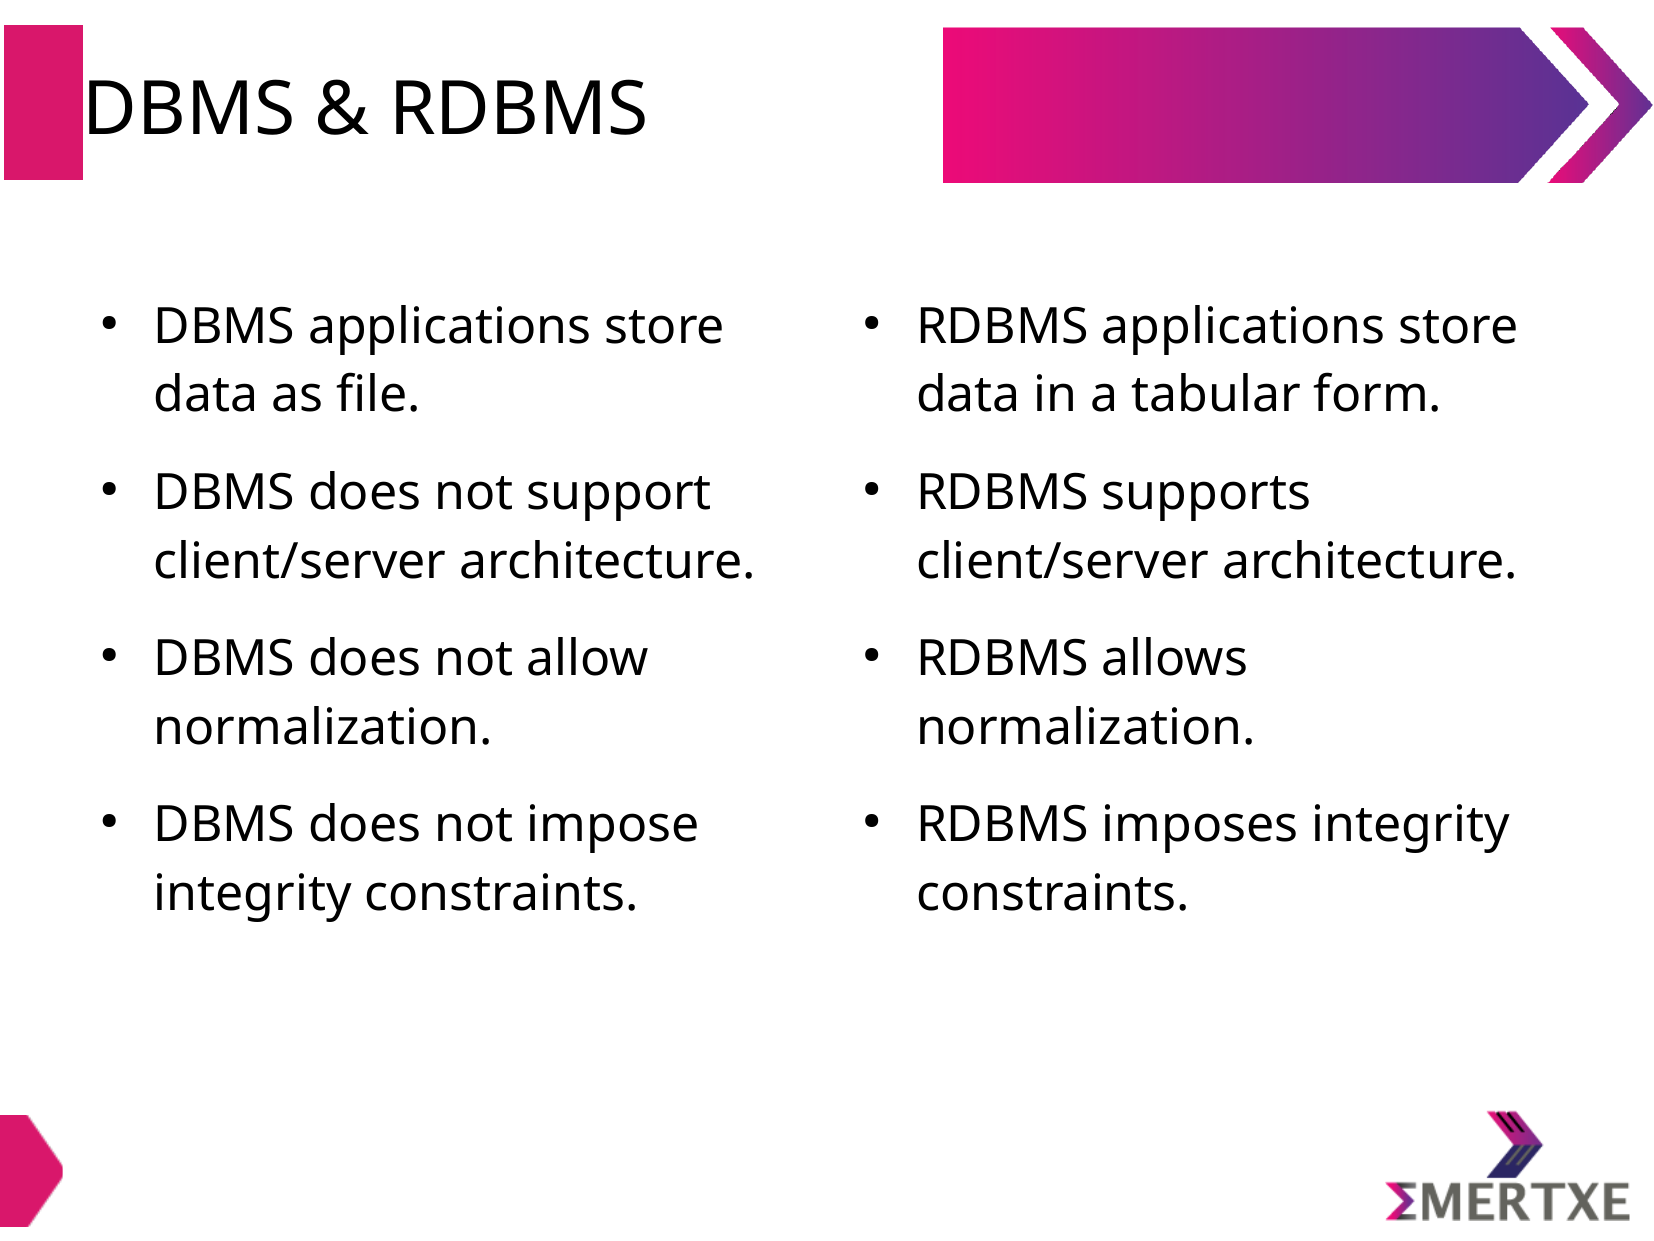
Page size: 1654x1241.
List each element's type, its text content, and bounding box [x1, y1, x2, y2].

picture [1385, 1107, 1631, 1221]
title DBMS & RDBMS [82, 2, 1571, 210]
list RDBMS applications store data in a tabular form. RDBMS supports client/server architecture. RDBMS allows normalization. RDBMS imposes integrity constraints. [845, 290, 1572, 1010]
picture [1571, 27, 1653, 183]
list DBMS applications store data as file. DBMS does not support client/server architecture. DBMS does not allow normalization. DBMS does not impose integrity constraints. [82, 290, 809, 1010]
